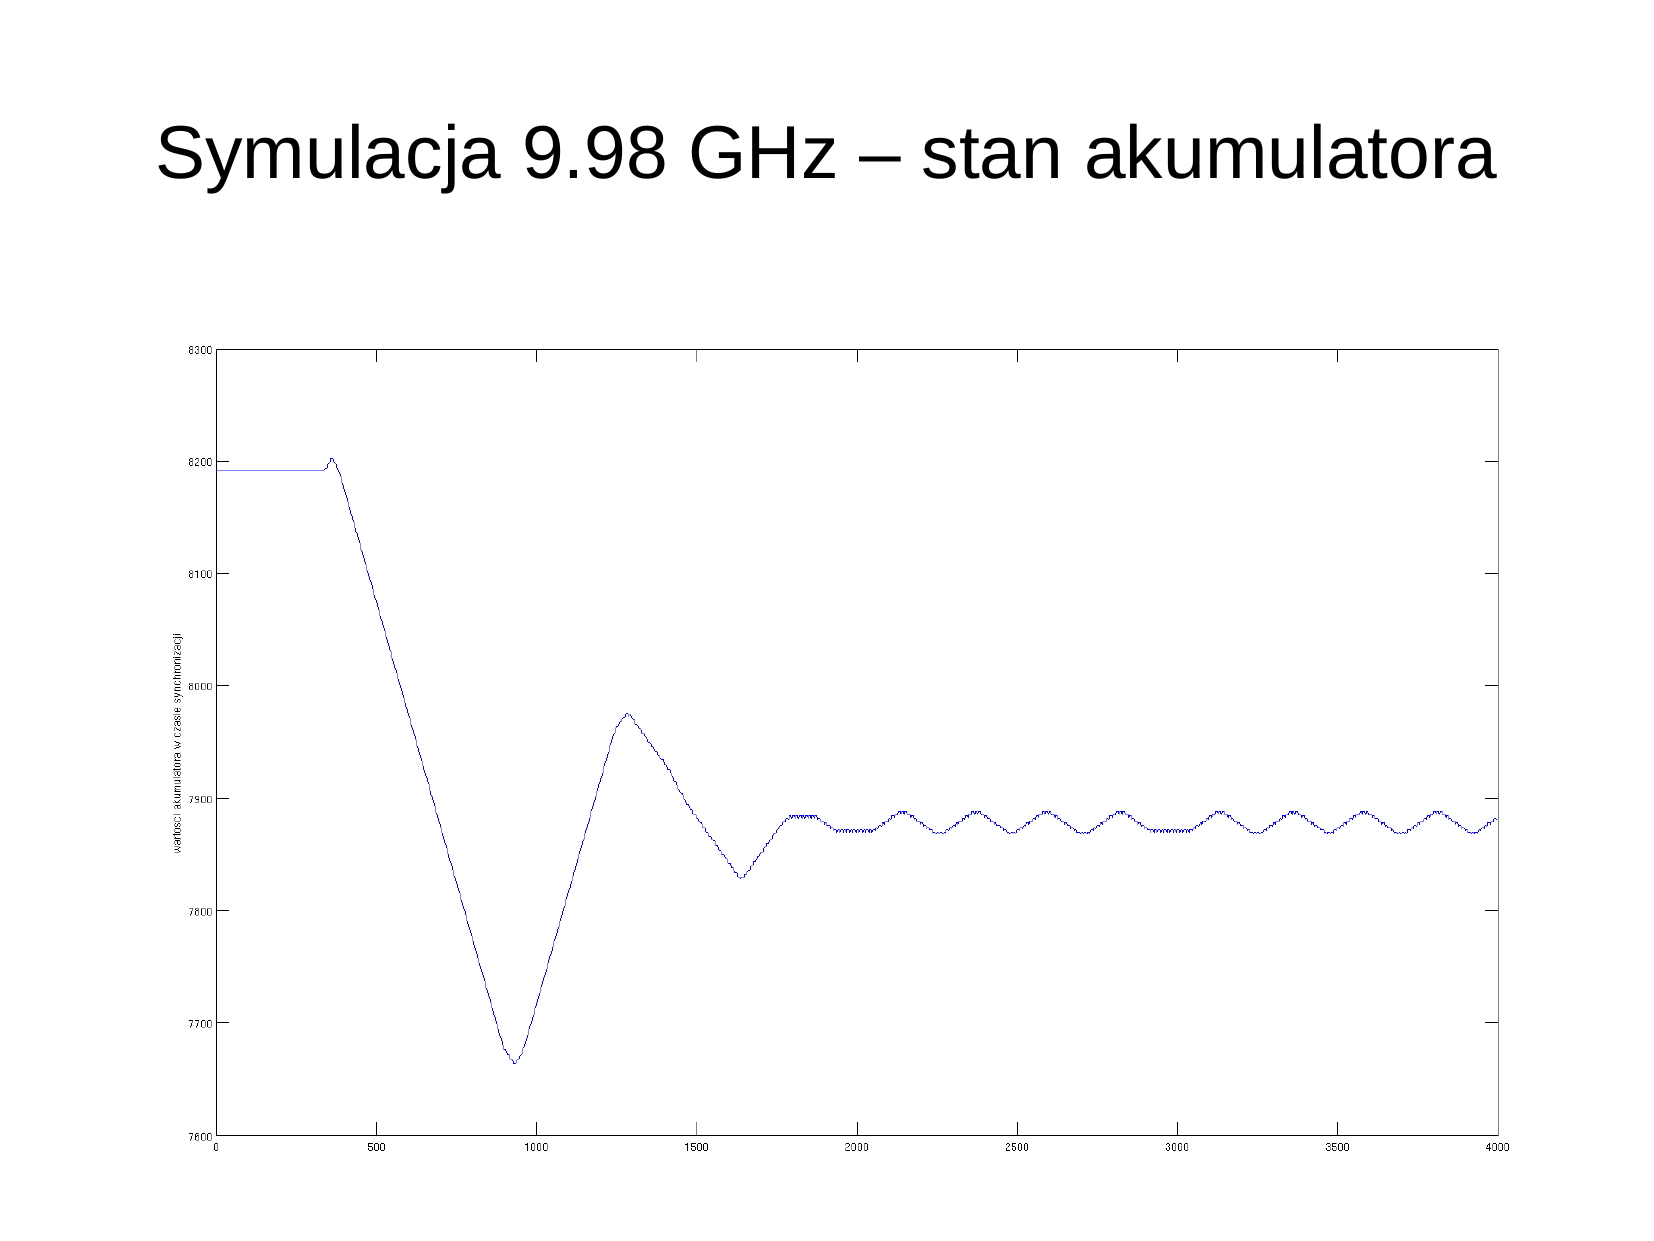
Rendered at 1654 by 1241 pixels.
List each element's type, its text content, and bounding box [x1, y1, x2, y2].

title Symulacja 9.98 GHz – stan akumulatora [82, 49, 1571, 257]
picture [0, 276, 1654, 1241]
